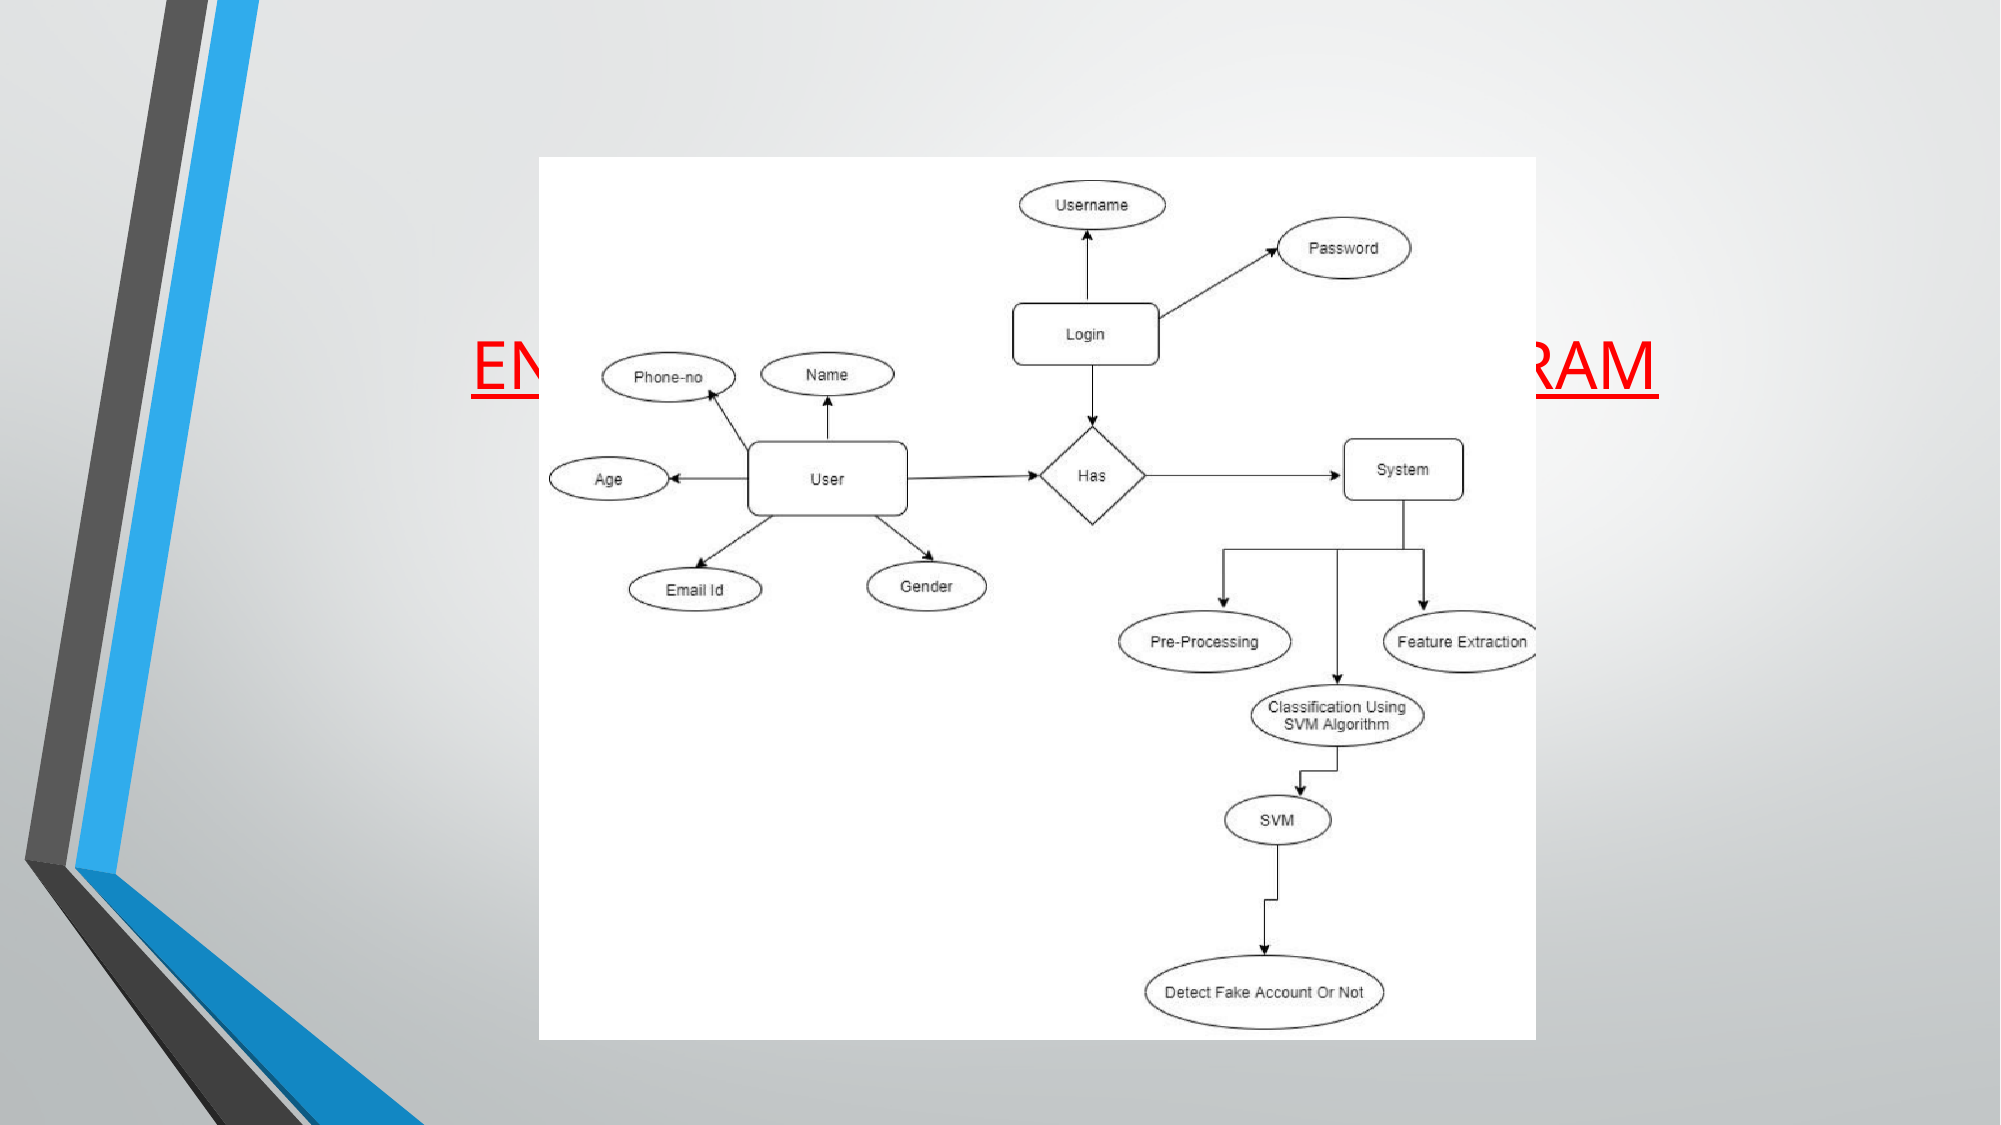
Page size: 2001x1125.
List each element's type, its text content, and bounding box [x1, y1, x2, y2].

title ENTITY-RELATIONSHIP (E-R) DIAGRAM [243, 0, 1887, 130]
picture [539, 158, 1536, 1040]
